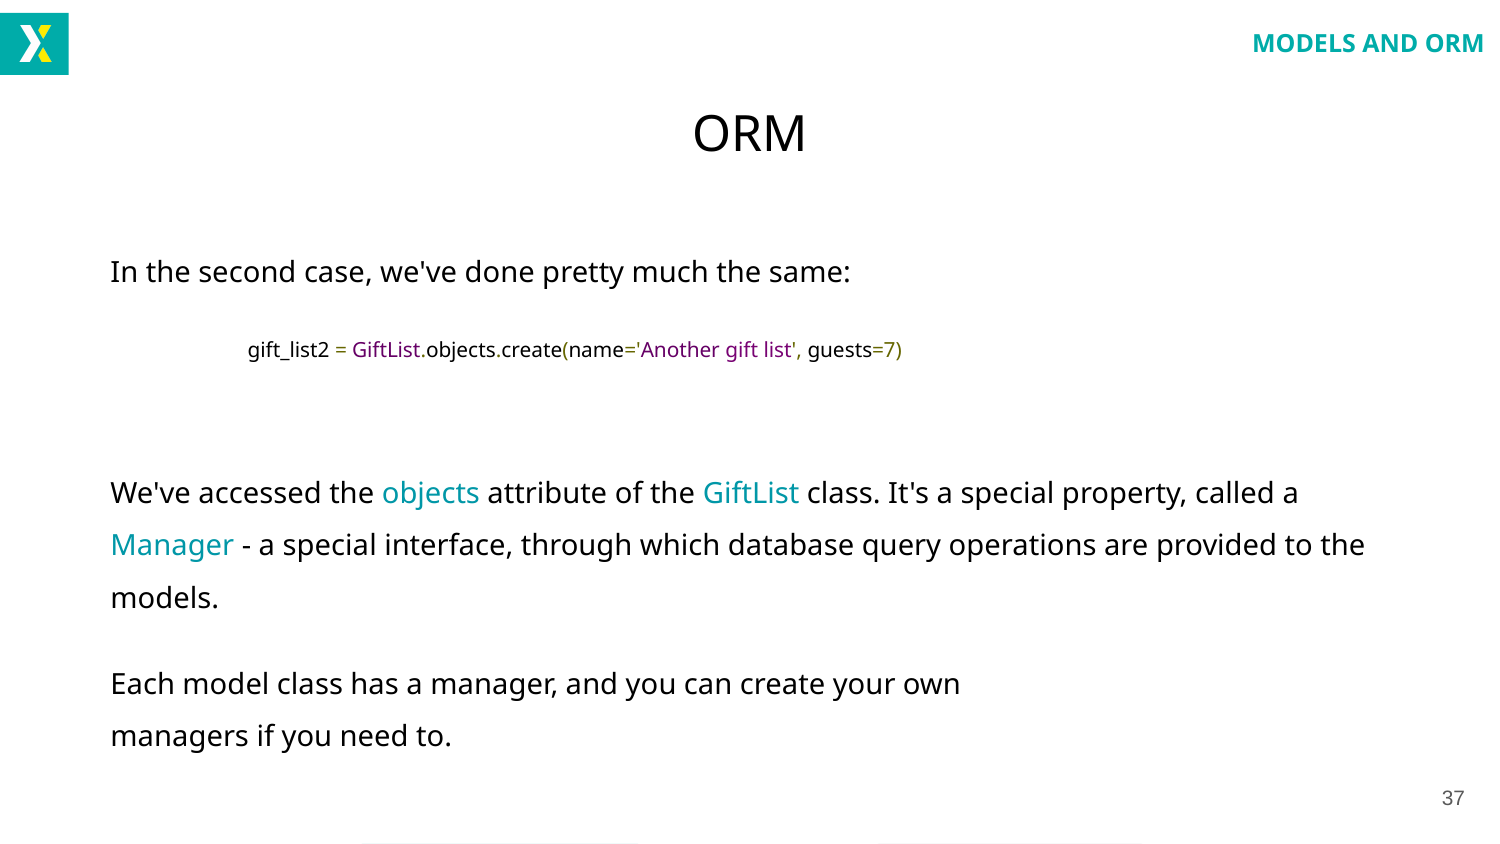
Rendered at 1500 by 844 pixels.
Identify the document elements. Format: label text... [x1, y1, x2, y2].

text_box In the second case, we've done pretty much the same: [95, 220, 1390, 348]
slide_number <number> [1389, 764, 1480, 830]
text_box gift_list2 = GiftList.objects.create(name='Another gift list', guests=7) [232, 321, 1268, 416]
text_box ORM [115, 86, 1385, 181]
picture [17, 25, 54, 62]
text_box We've accessed the objects attribute of the GiftList class. It's a special property, called a Manager - a special interface, through which database query operations are provided to the models. Each model class has a manager, and you can create your own managers if you need to. [95, 441, 1390, 744]
